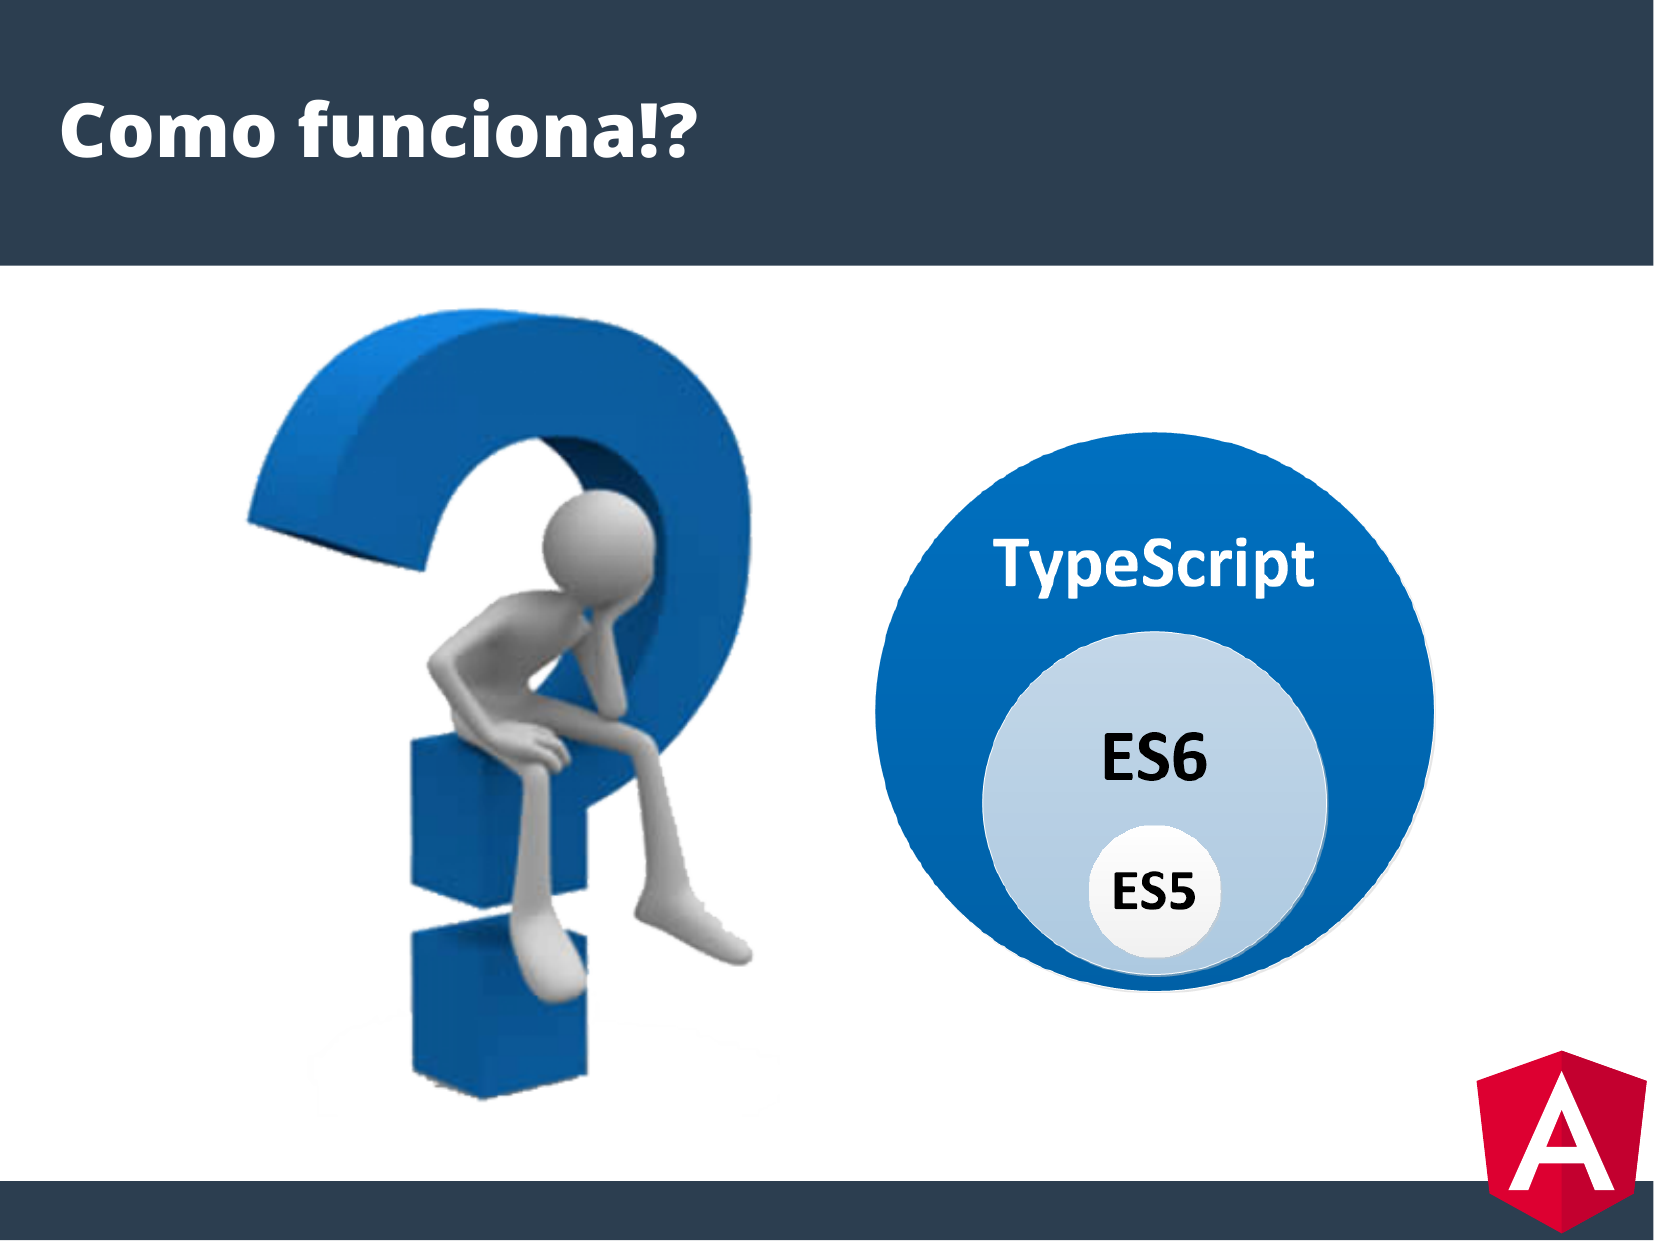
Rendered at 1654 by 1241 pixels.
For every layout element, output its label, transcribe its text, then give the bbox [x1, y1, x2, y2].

picture [874, 431, 1436, 993]
picture [1446, 1022, 1654, 1241]
picture [231, 283, 780, 1117]
title Como funciona!? [59, 49, 1595, 207]
